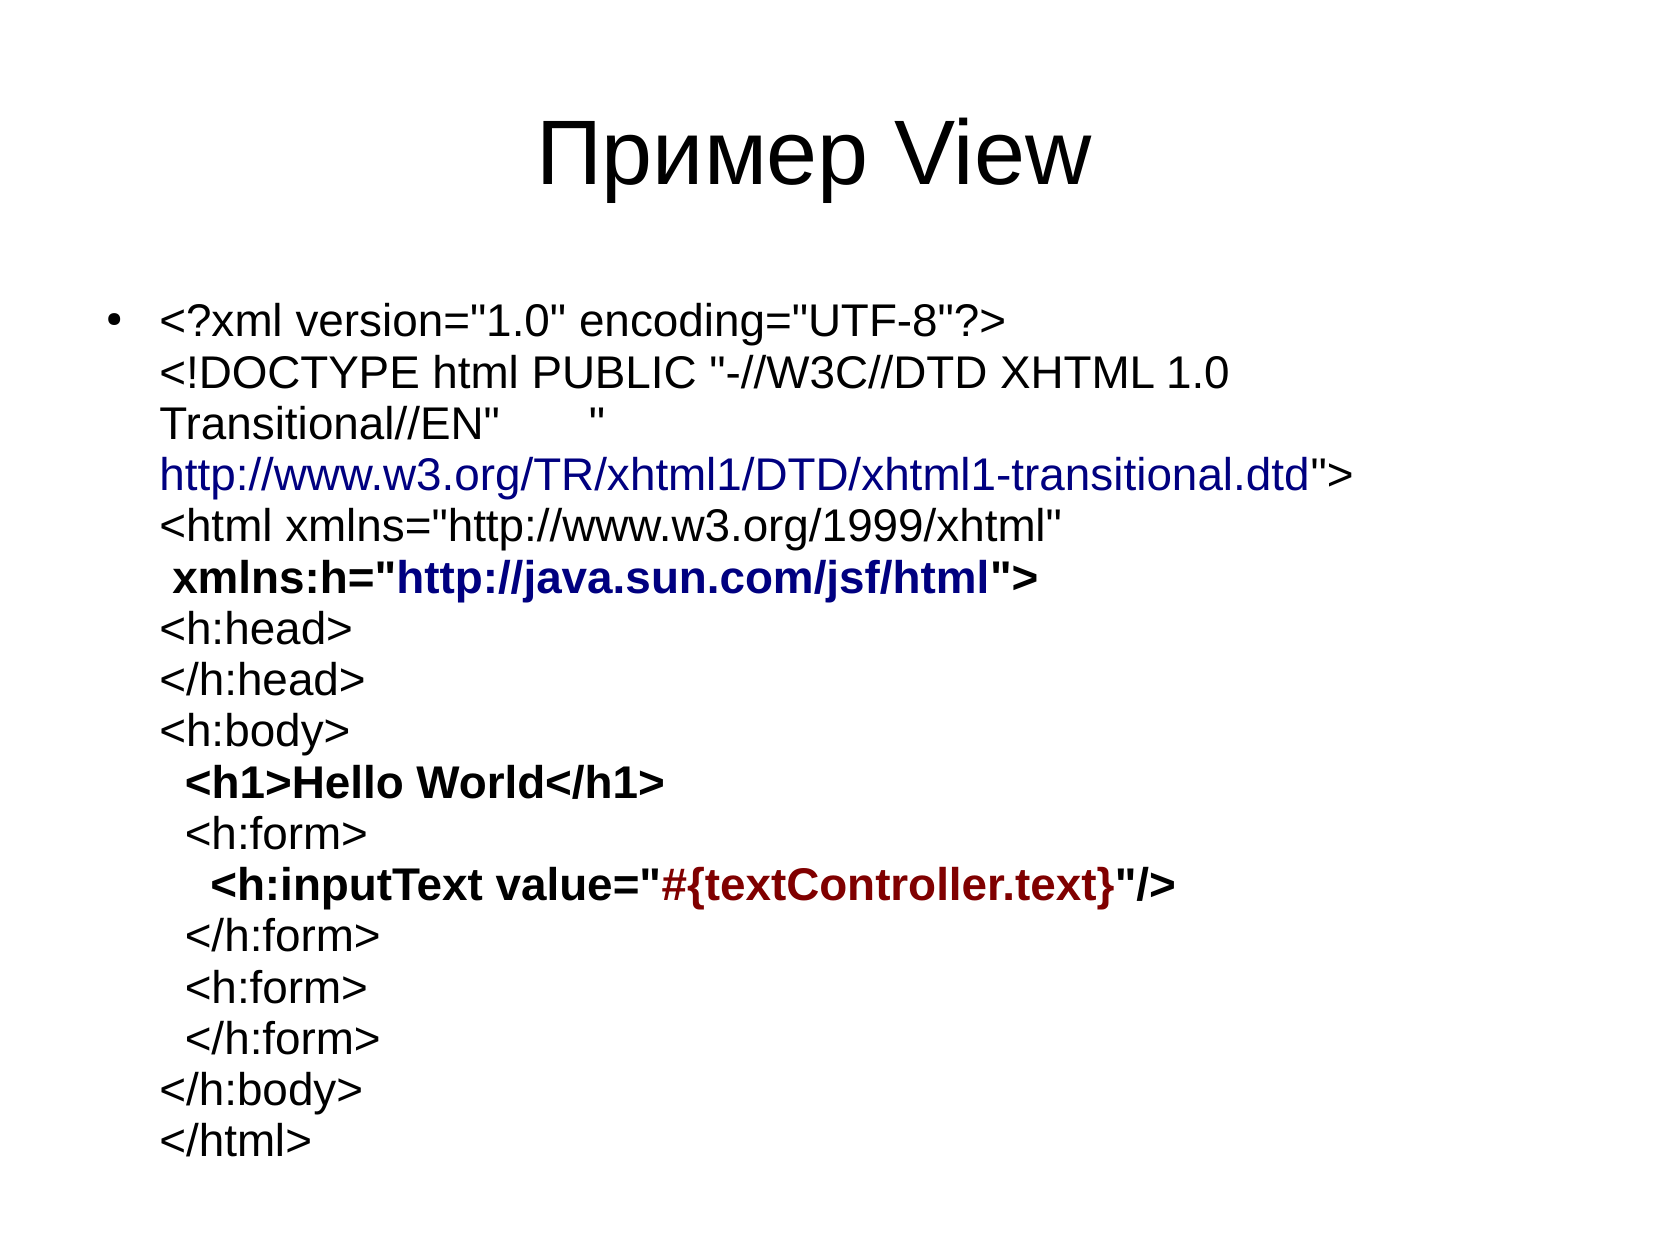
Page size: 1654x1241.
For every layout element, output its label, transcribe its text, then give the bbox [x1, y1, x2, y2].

title Пример View [82, 49, 1571, 257]
list <?xml version="1.0" encoding="UTF-8"?> <!DOCTYPE html PUBLIC "-//W3C//DTD XHTML 1.0 Transitional//EN" "http://www.w3.org/TR/xhtml1/DTD/xhtml1-transitional.dtd"> <html xmlns="http://www.w3.org/1999/xhtml" xmlns:h="http://java.sun.com/jsf/html"> <h:head> </h:head> <h:body> <h1>Hello World</h1> <h:form> <h:inputText value="#{textController.text}"/> </h:form> <h:form> </h:form> </h:body> </html> [88, 295, 1577, 1167]
